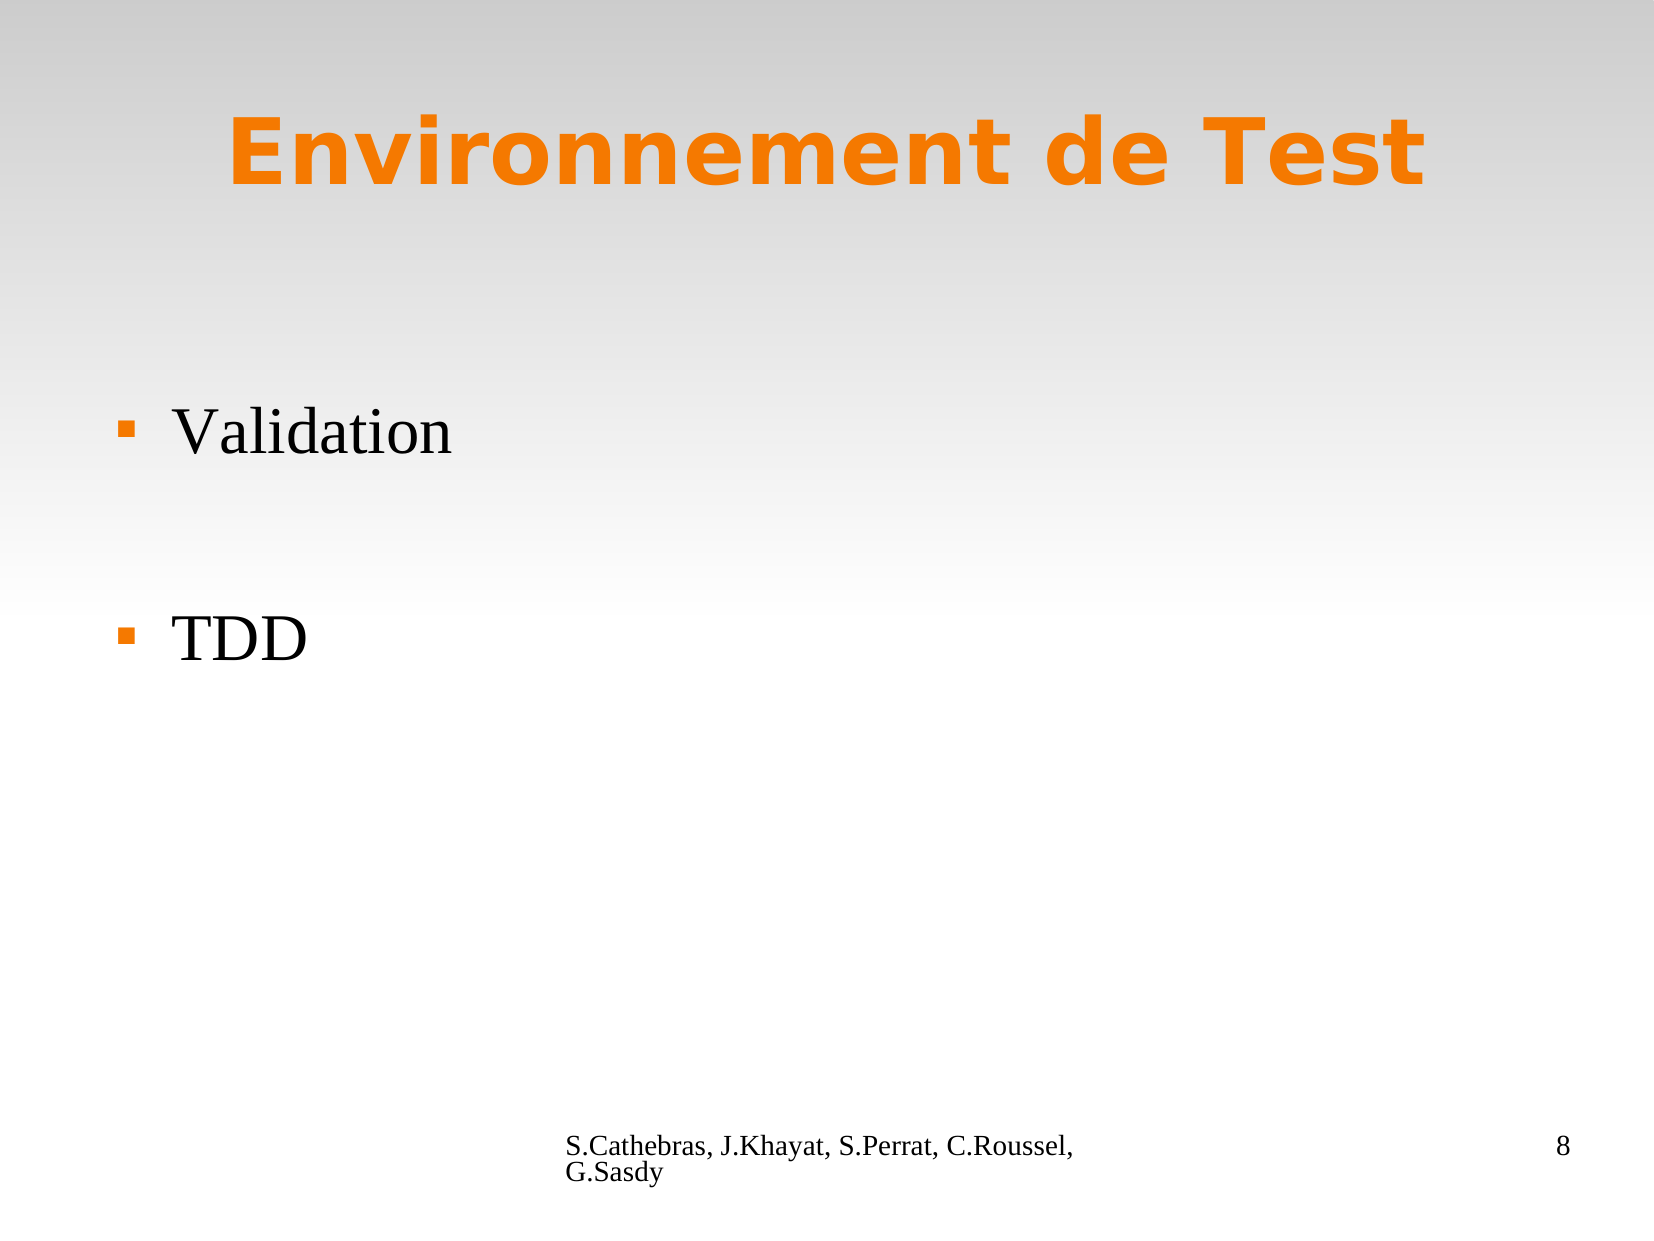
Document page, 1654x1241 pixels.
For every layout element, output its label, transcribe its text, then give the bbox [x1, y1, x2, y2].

title Environnement de Test [82, 49, 1571, 257]
list Validation TDD [82, 290, 1571, 1109]
